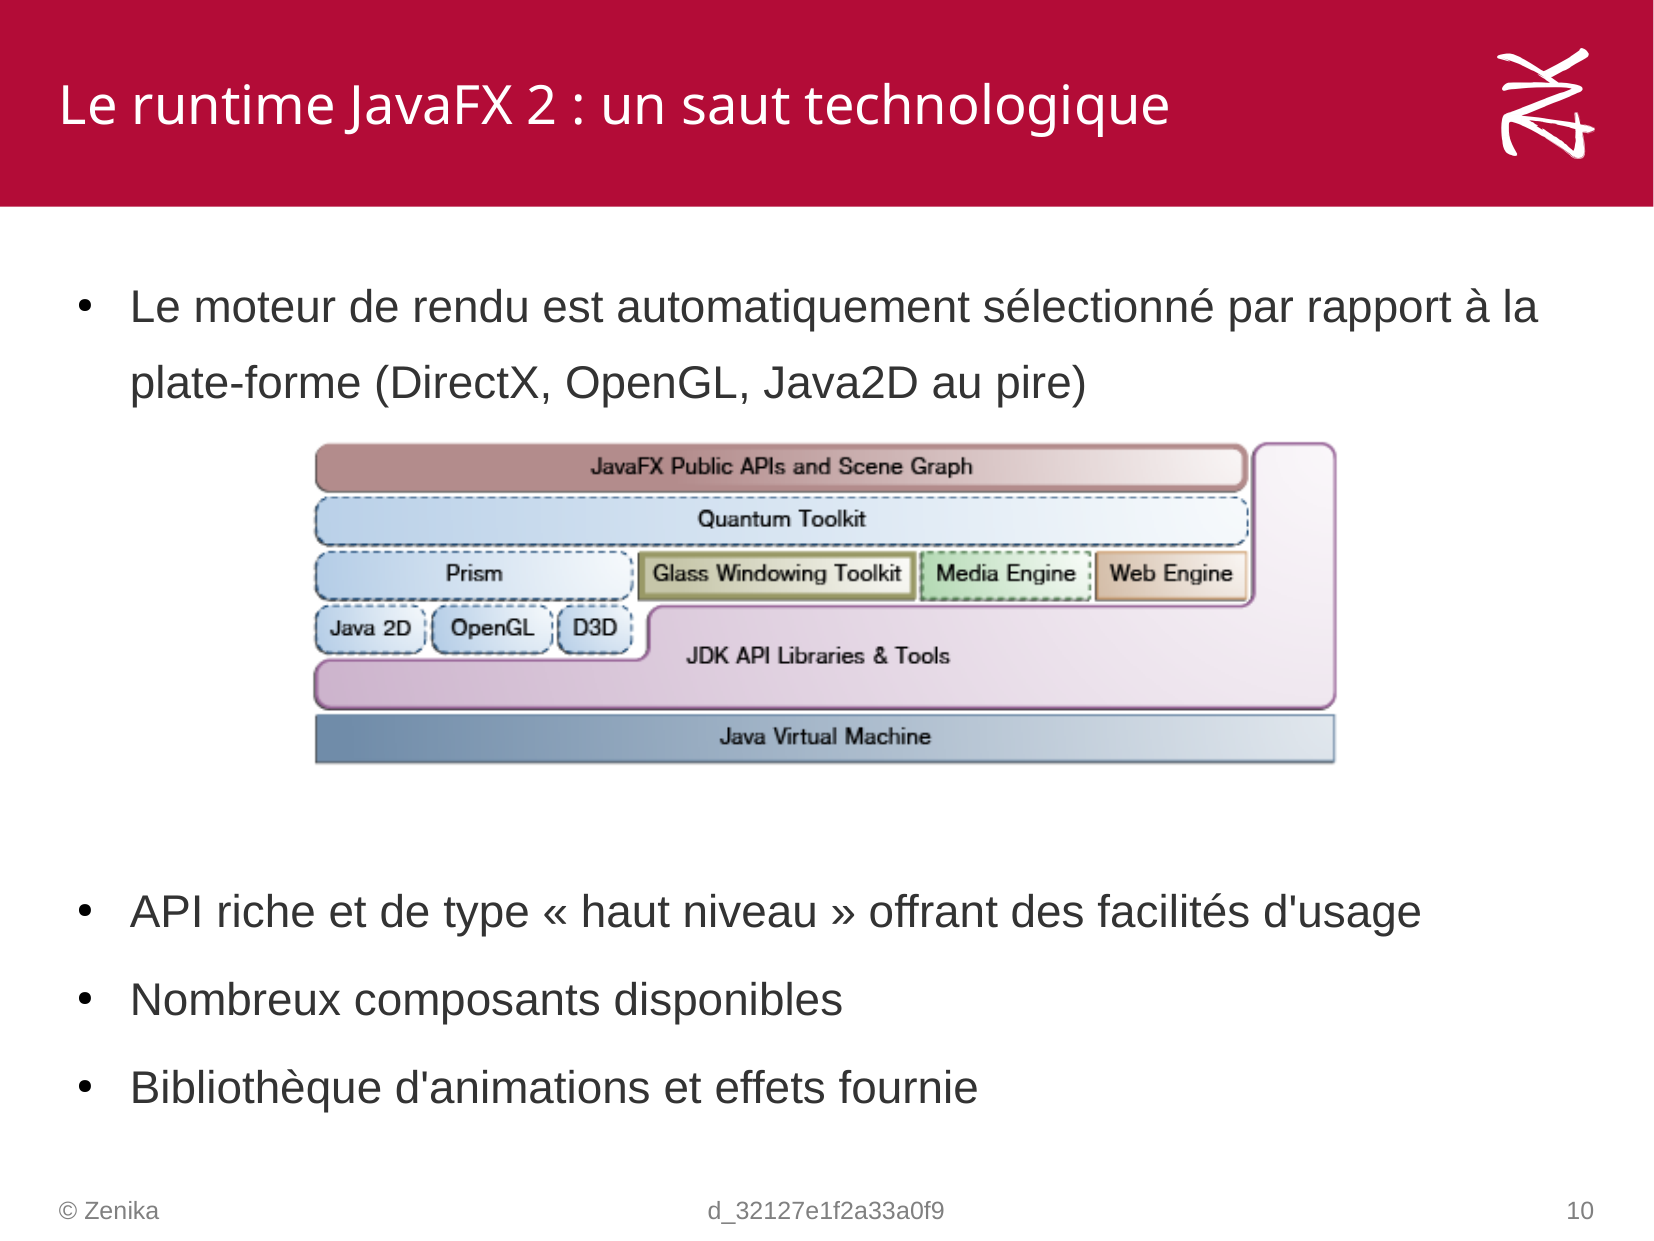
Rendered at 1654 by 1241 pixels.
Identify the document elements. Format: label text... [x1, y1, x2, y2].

list Le moteur de rendu est automatiquement sélectionné par rapport à la plate-forme (DirectX, OpenGL, Java2D au pire) API riche et de type « haut niveau » offrant des facilités d'usage Nombreux composants disponibles Bibliothèque d'animations et effets fournie [59, 255, 1595, 1182]
picture [310, 437, 1339, 769]
title Le runtime JavaFX 2 : un saut technologique [59, 29, 1595, 178]
